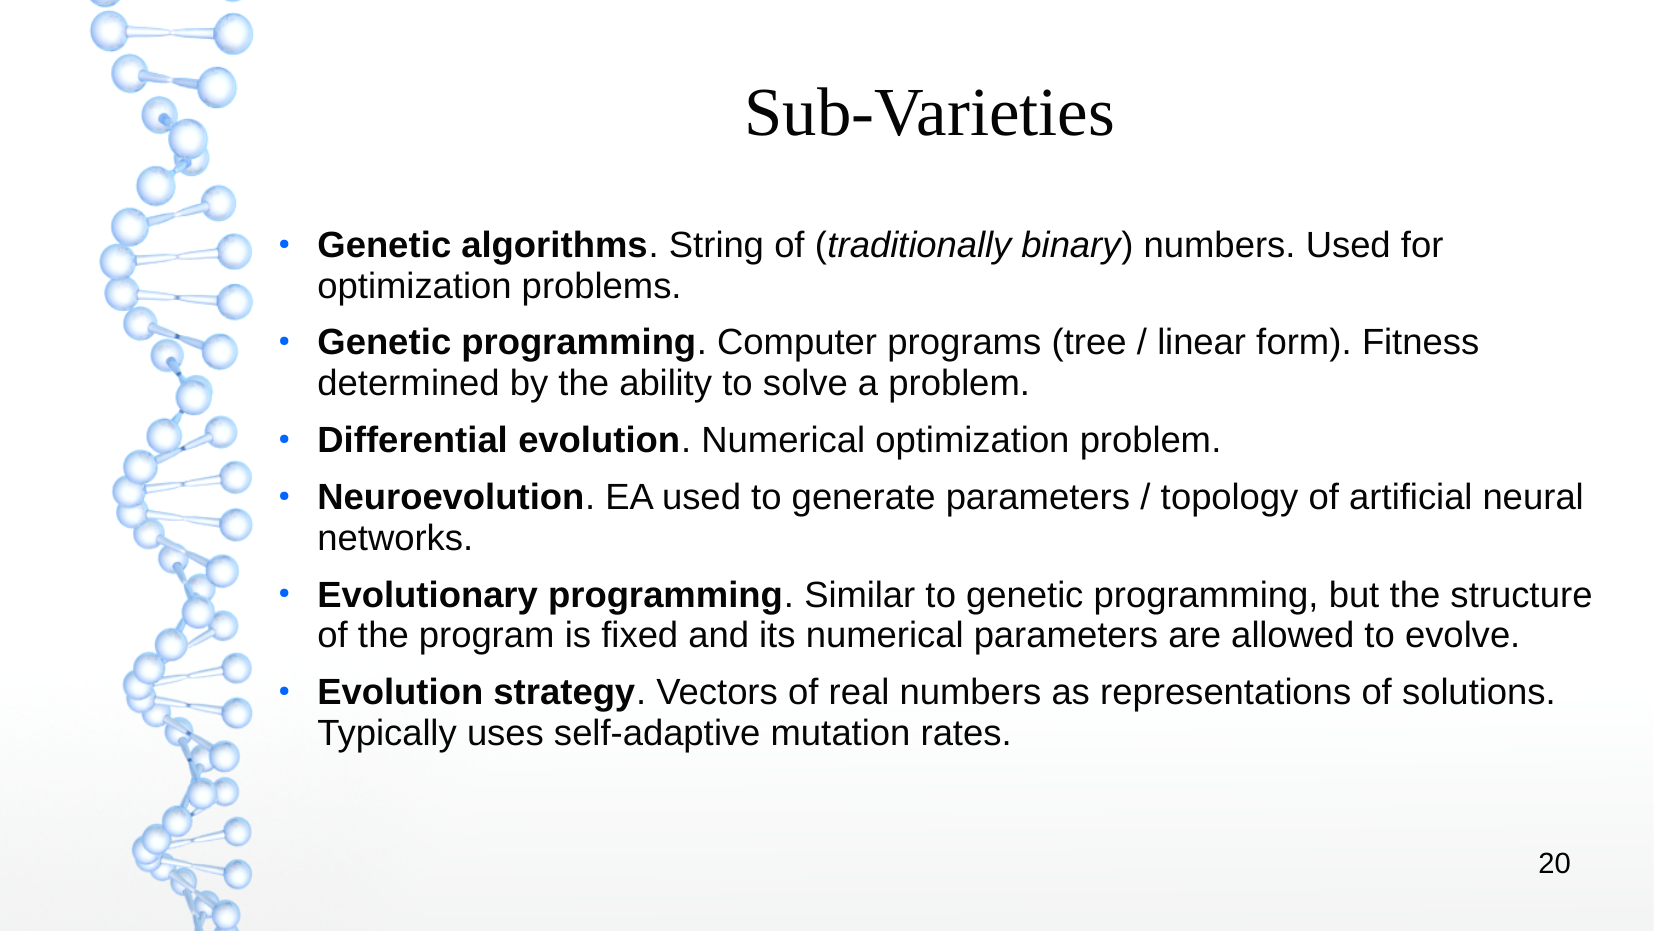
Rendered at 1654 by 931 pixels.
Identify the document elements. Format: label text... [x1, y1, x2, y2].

picture [0, 0, 1654, 931]
title Sub-Varieties [265, 35, 1595, 189]
list Genetic algorithms. String of (traditionally binary) numbers. Used for optimization problems. Genetic programming. Computer programs (tree / linear form). Fitness determined by the ability to solve a problem. Differential evolution. Numerical optimization problem. Neuroevolution. EA used to generate parameters / topology of artificial neural networks. Evolutionary programming. Similar to genetic programming, but the structure of the program is fixed and its numerical parameters are allowed to evolve. Evolution strategy. Vectors of real numbers as representations of solutions. Typically uses self-adaptive mutation rates. [265, 224, 1595, 764]
